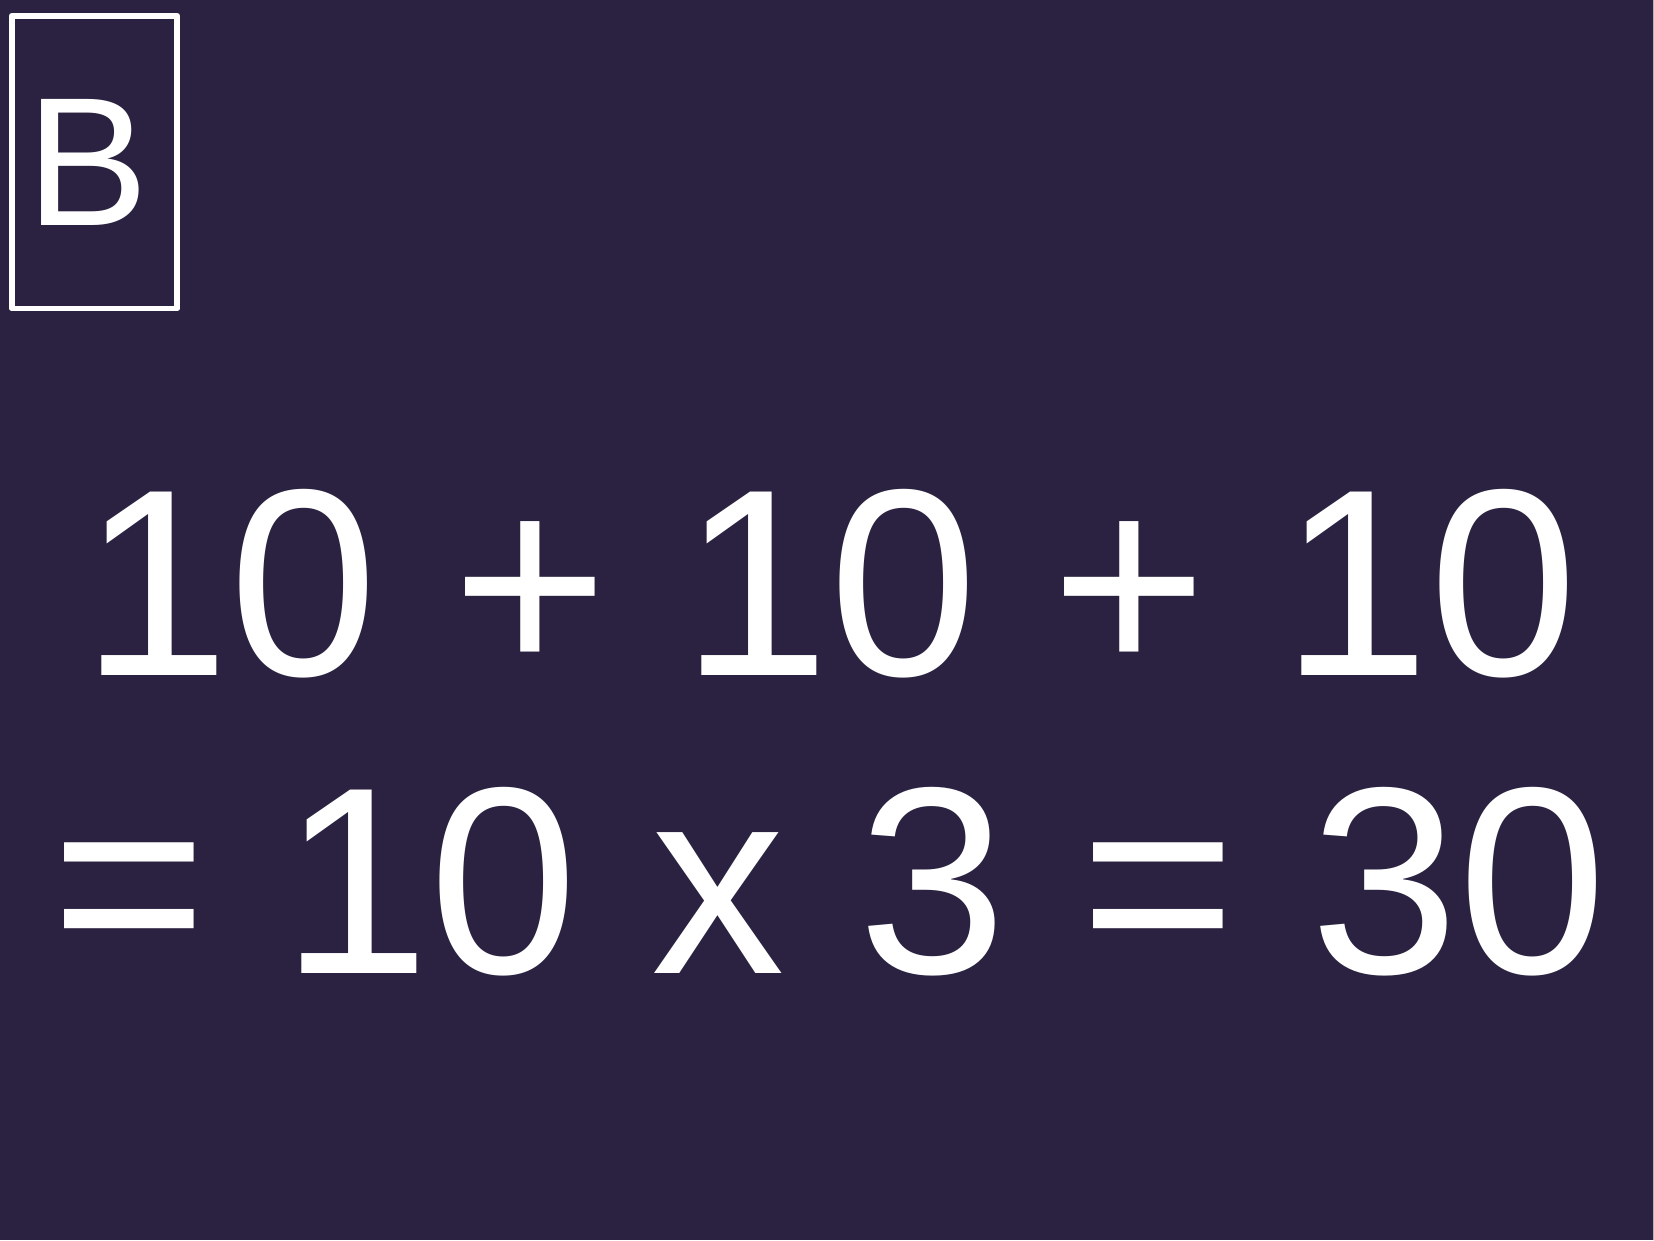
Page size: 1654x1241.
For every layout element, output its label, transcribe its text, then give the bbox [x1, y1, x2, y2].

title 10 + 10 + 10 = 10 x 3 = 30 [2, 284, 1654, 1179]
text_box B [11, 15, 178, 284]
